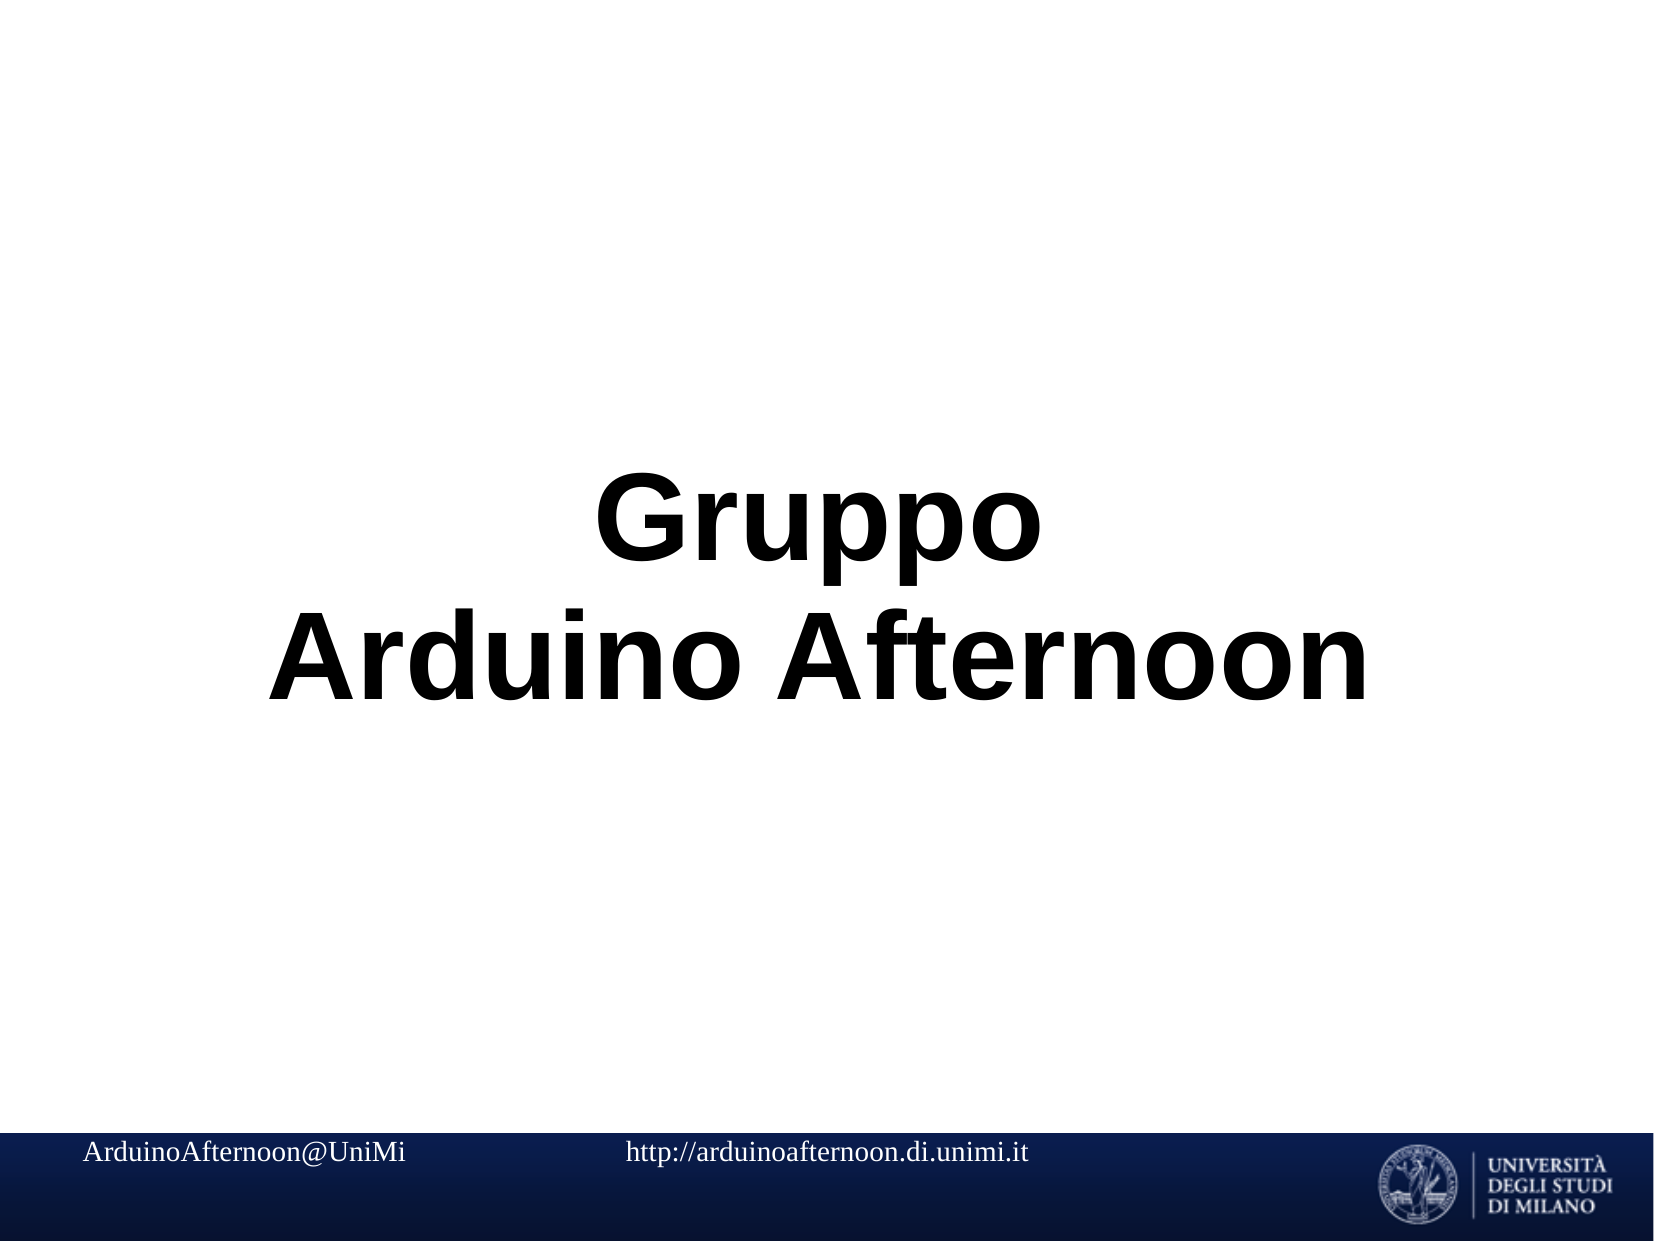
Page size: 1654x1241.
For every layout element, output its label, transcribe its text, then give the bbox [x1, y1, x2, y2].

picture [0, 1133, 1654, 1241]
title Gruppo Arduino Afternoon [75, 362, 1564, 811]
